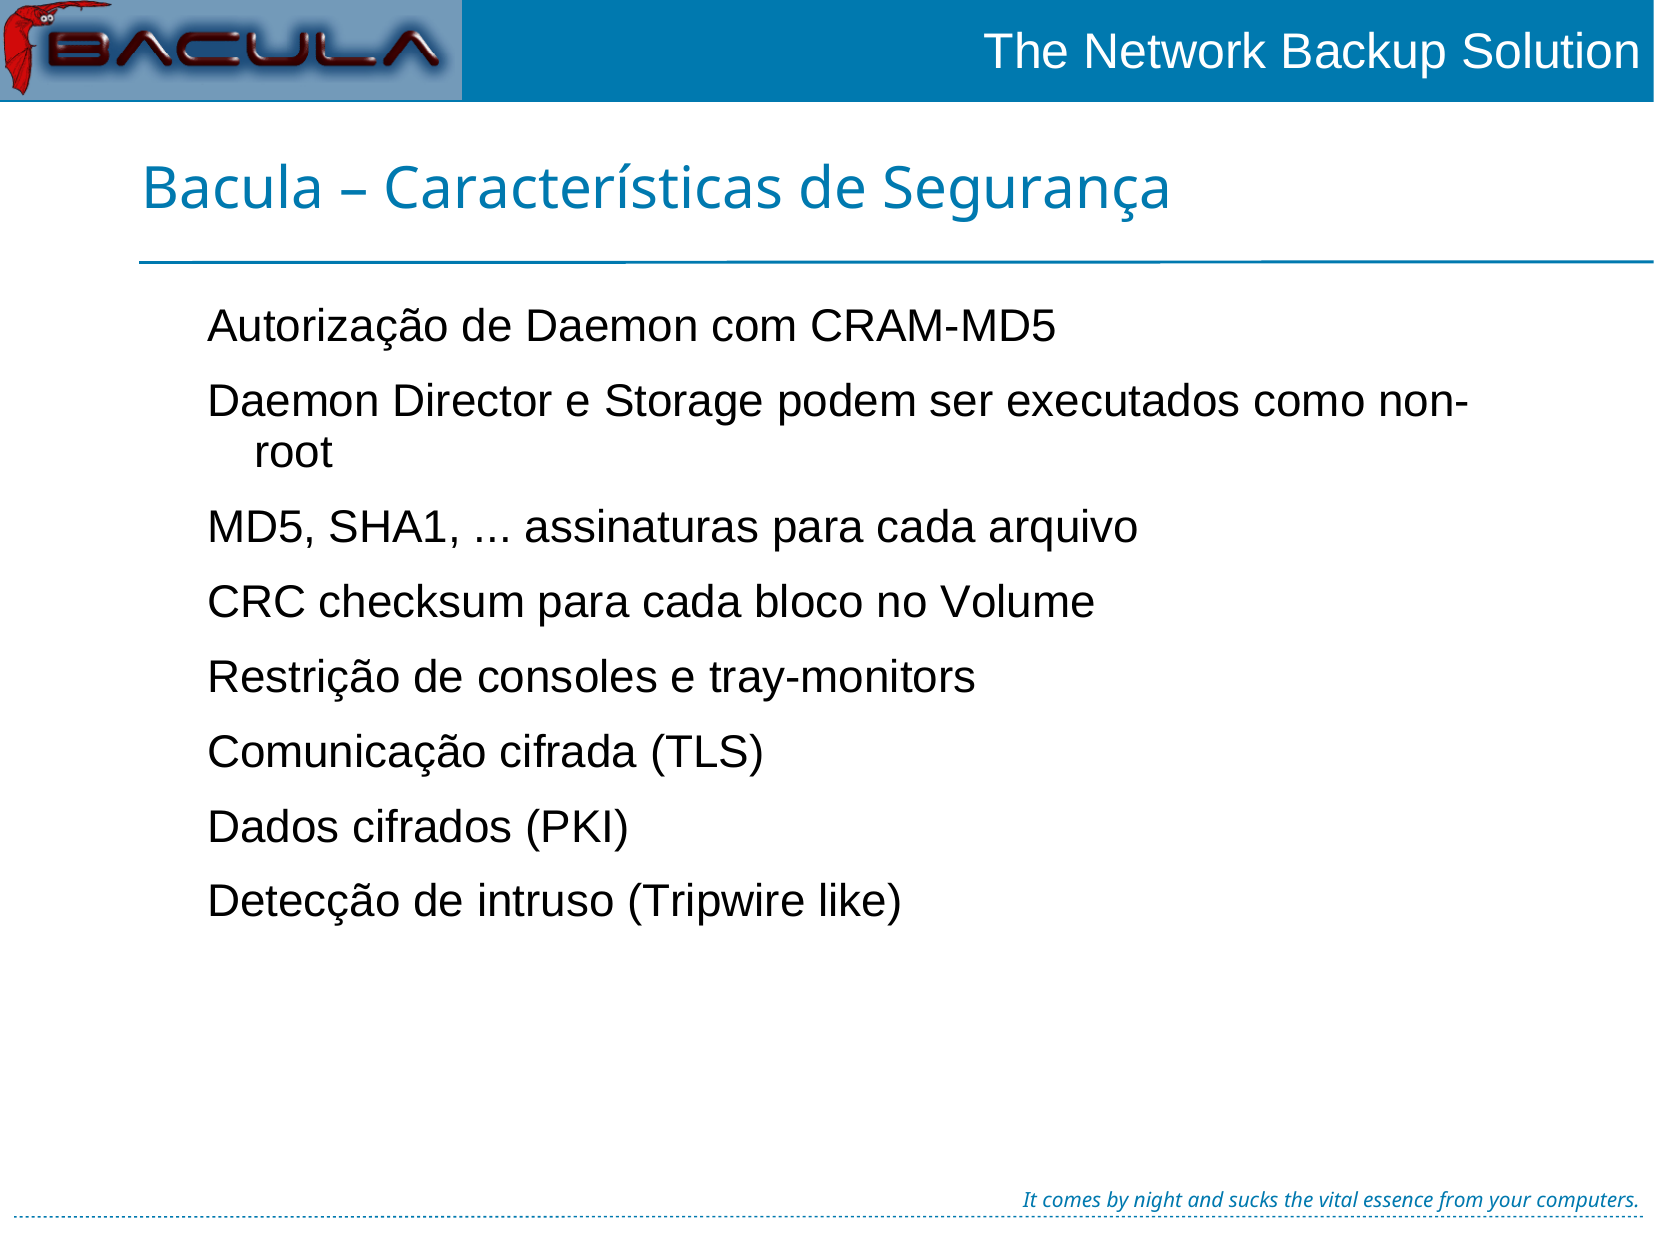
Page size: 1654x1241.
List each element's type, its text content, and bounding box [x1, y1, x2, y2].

title Bacula – Características de Segurança [141, 112, 1501, 226]
picture [0, 0, 461, 99]
list Autorização de Daemon com CRAM-MD5 Daemon Director e Storage podem ser executados como non-root MD5, SHA1, ... assinaturas para cada arquivo CRC checksum para cada bloco no Volume Restrição de consoles e tray-monitors Comunicação cifrada (TLS) Dados cifrados (PKI) Detecção de intruso (Tripwire like) [112, 300, 1506, 1052]
